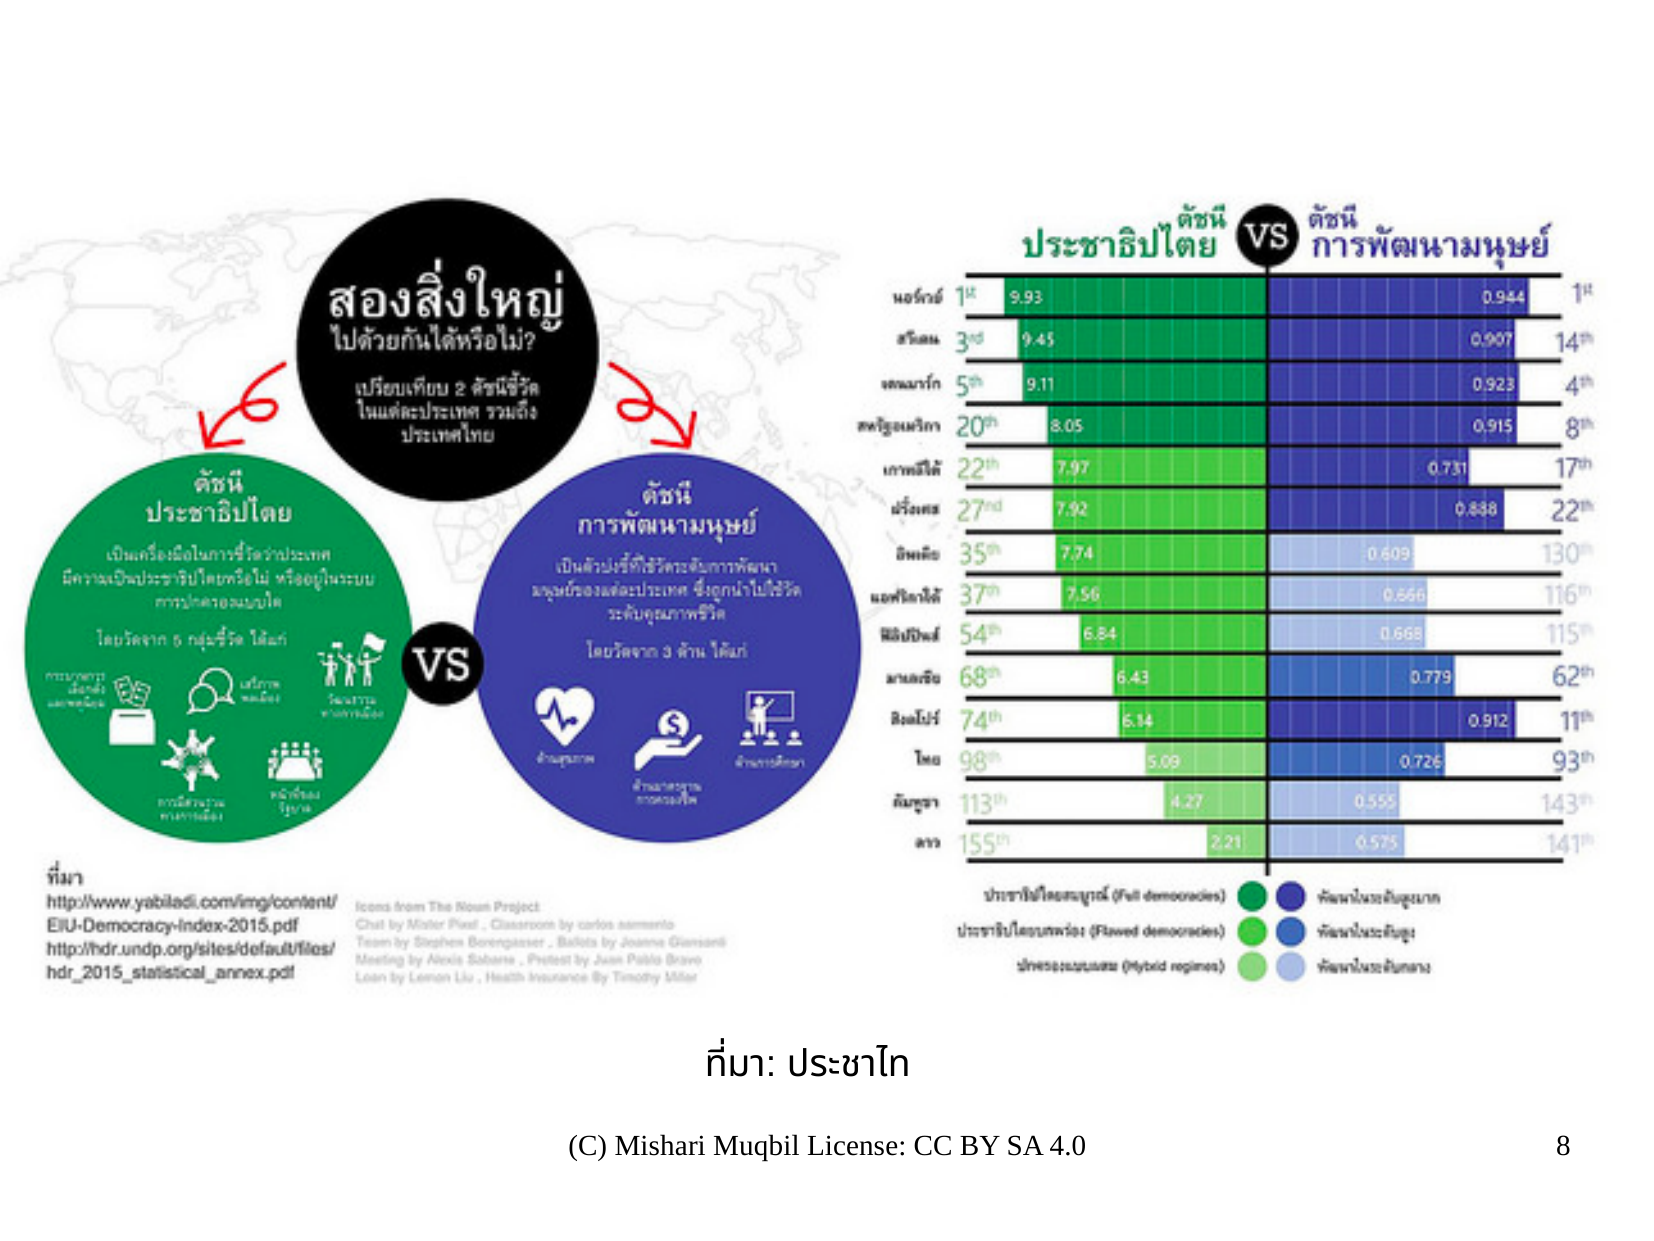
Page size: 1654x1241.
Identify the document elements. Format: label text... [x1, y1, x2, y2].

picture [0, 176, 1641, 1006]
text_box ที่มา: ประชาไท [690, 1035, 1021, 1101]
